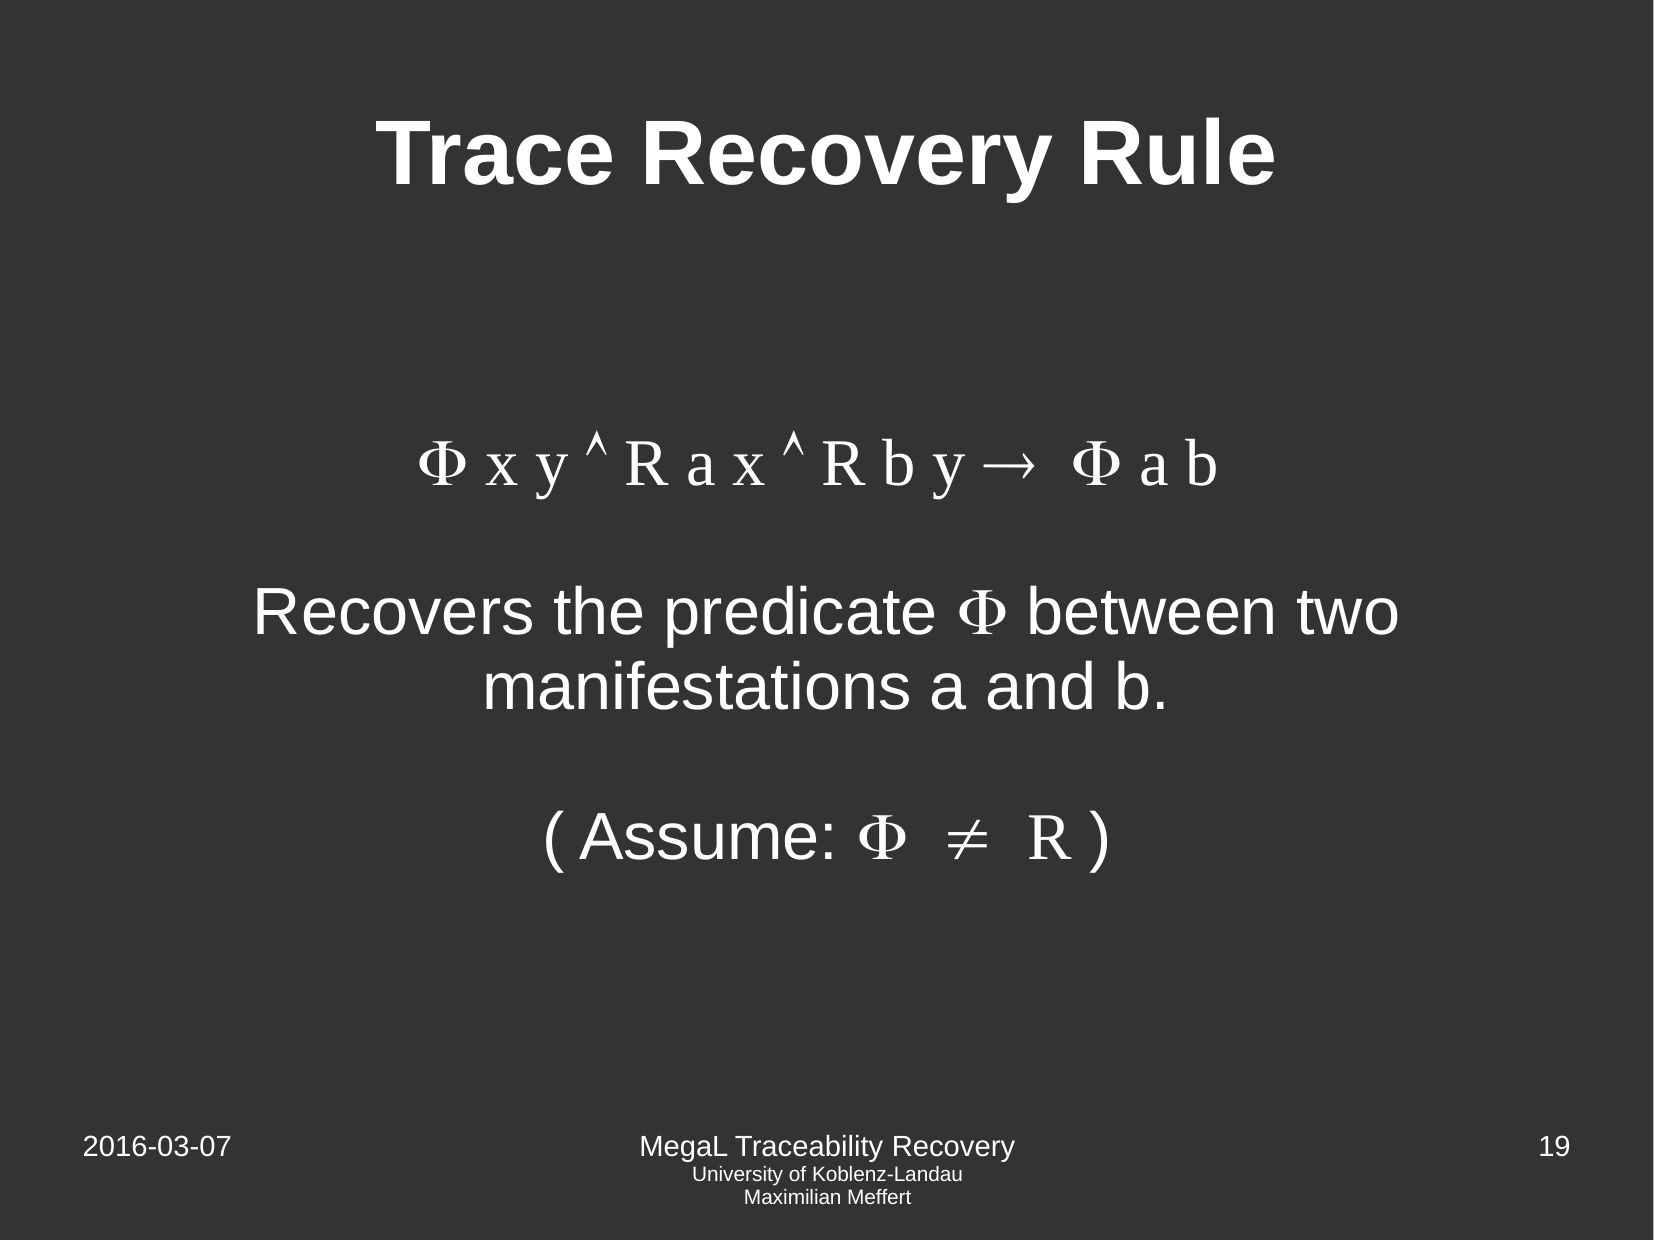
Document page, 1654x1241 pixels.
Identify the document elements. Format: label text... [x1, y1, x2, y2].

title Trace Recovery Rule [82, 49, 1571, 257]
subtitle F x y Ù R a x Ù R b y ® F a b Recovers the predicate F between two manifestations a and b. ( Assume: F ¹ R ) [82, 290, 1571, 1010]
